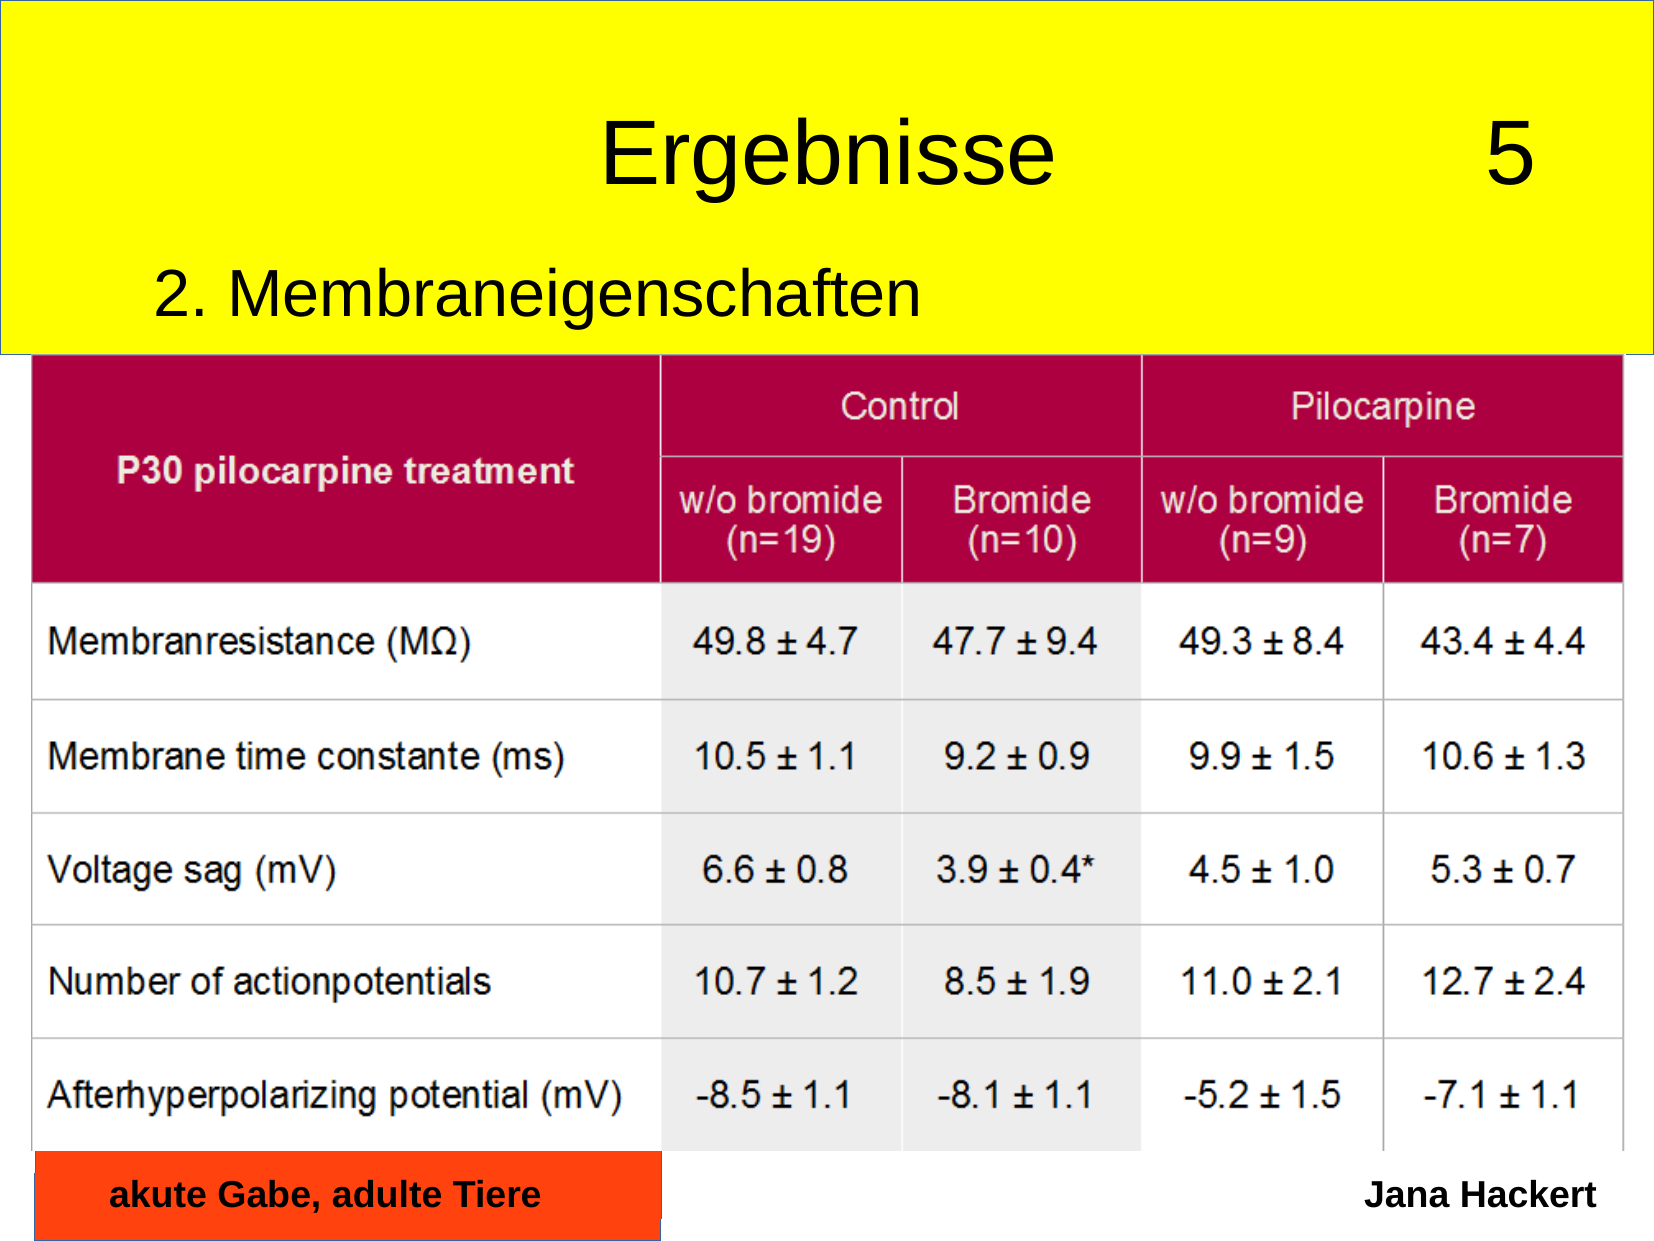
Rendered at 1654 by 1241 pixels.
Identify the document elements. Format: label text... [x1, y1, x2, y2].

text_box akute Gabe, adulte Tiere Jana Hackert [94, 1166, 1619, 1241]
text_box [0, 0, 1654, 355]
list 2. Membraneigenschaften [82, 256, 1571, 354]
text_box [34, 1151, 662, 1241]
picture [31, 354, 1626, 1151]
title Ergebnisse <Foliennummer> [82, 49, 1571, 256]
